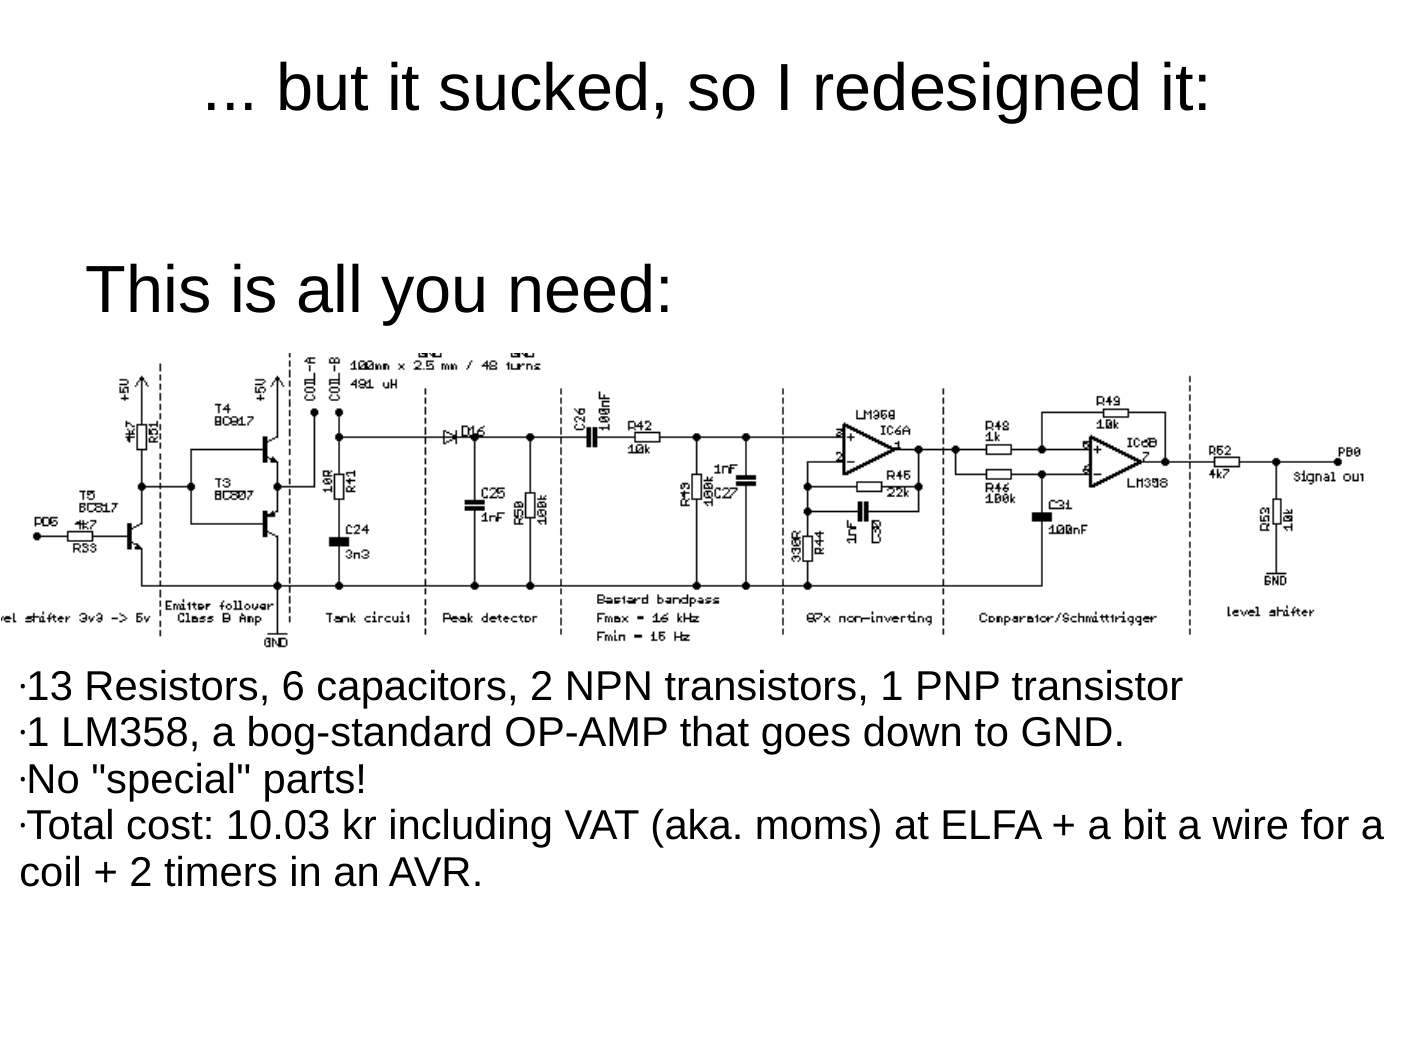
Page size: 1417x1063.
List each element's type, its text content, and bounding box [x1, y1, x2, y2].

text_box 13 Resistors, 6 capacitors, 2 NPN transistors, 1 PNP transistor 1 LM358, a bog-standard OP-AMP that goes down to GND. No "special" parts! Total cost: 10.03 kr including VAT (aka. moms) at ELFA + a bit a wire for a coil + 2 timers in an AVR. [4, 655, 1416, 903]
picture [1, 353, 1416, 652]
text_box This is all you need: [70, 244, 1346, 343]
text_box ... but it sucked, so I redesigned it: [70, 42, 1346, 141]
